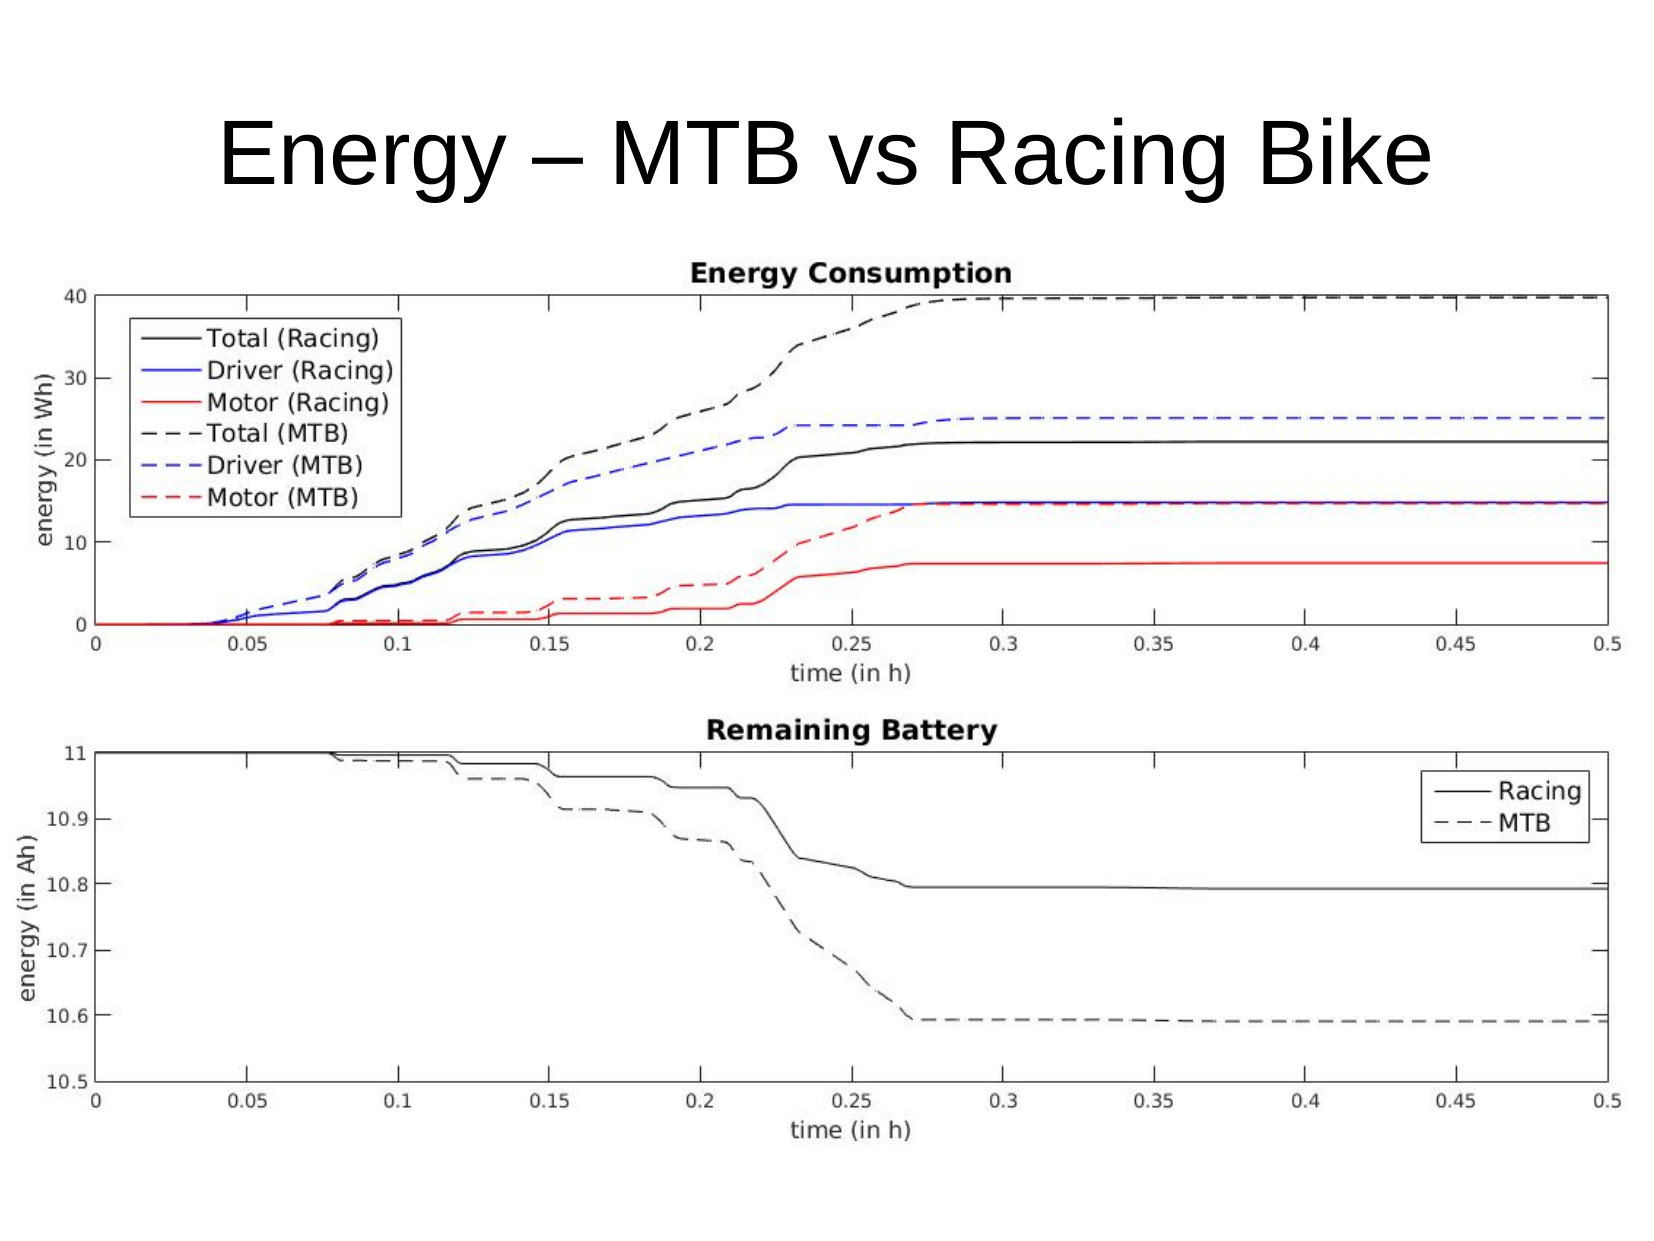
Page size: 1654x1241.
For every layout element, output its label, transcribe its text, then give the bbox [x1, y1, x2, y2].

title Energy – MTB vs Racing Bike [82, 49, 1571, 240]
picture [5, 240, 1636, 1156]
